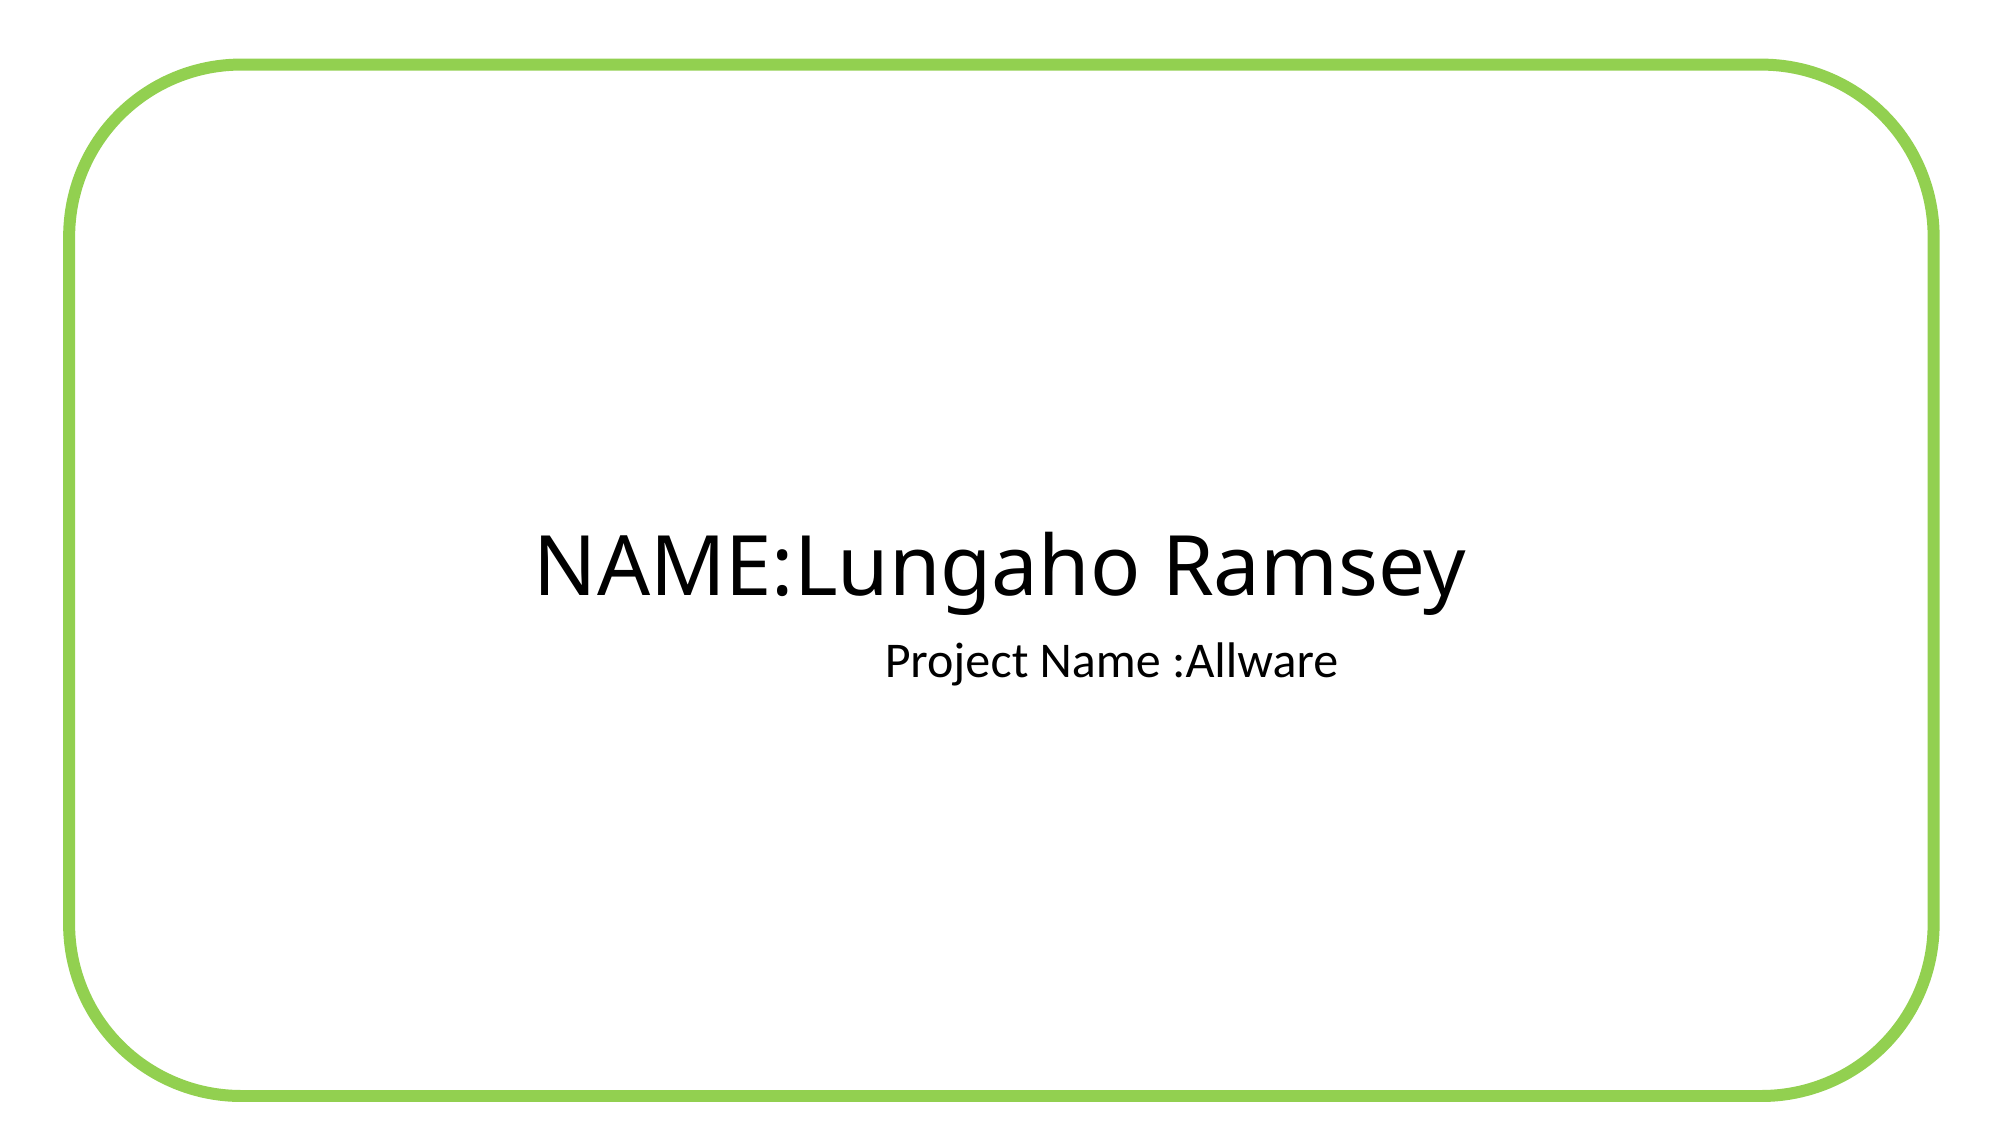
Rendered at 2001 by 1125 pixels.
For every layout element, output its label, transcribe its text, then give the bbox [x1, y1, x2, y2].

text_box NAME:Lungaho Ramsey [519, 504, 1738, 620]
text_box Project Name :Allware [869, 620, 1826, 696]
